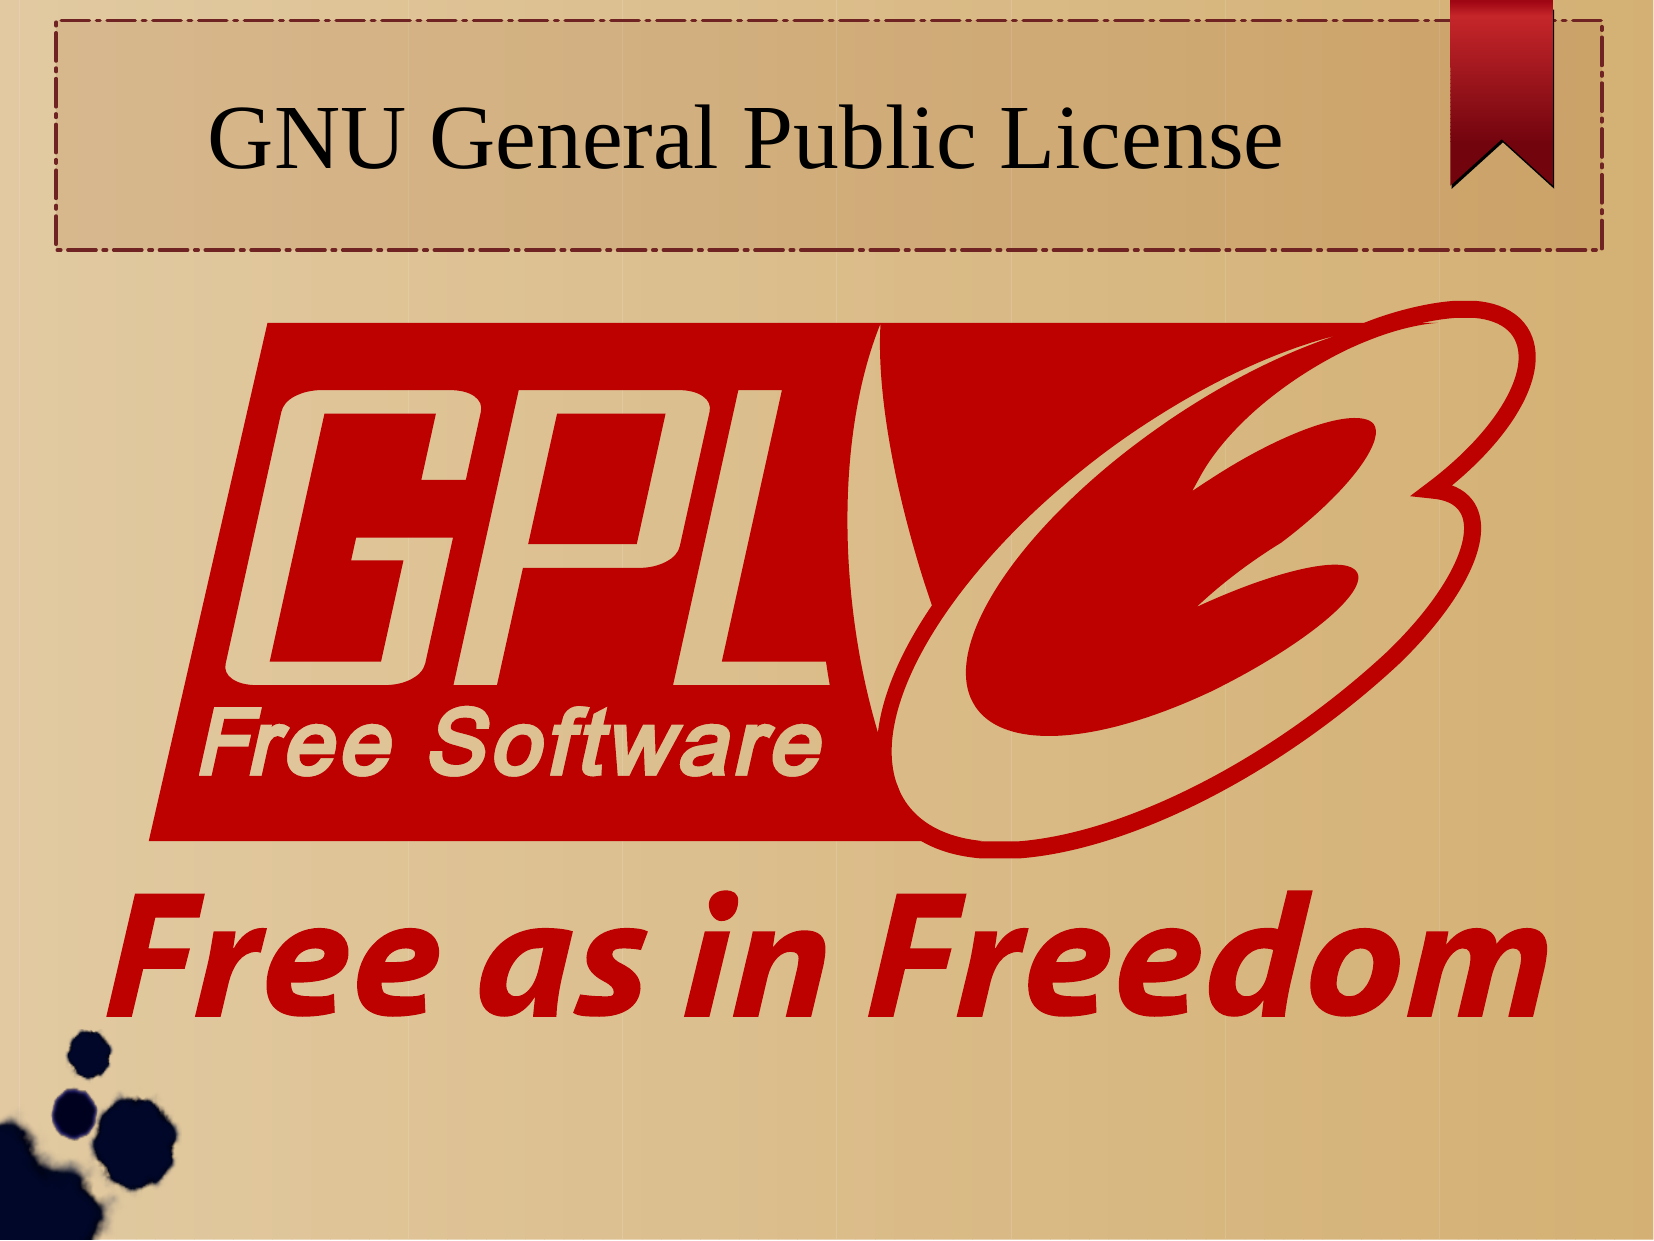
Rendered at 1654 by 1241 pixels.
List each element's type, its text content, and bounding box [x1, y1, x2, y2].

title GNU General Public License [82, 47, 1412, 229]
picture [104, 299, 1550, 1019]
